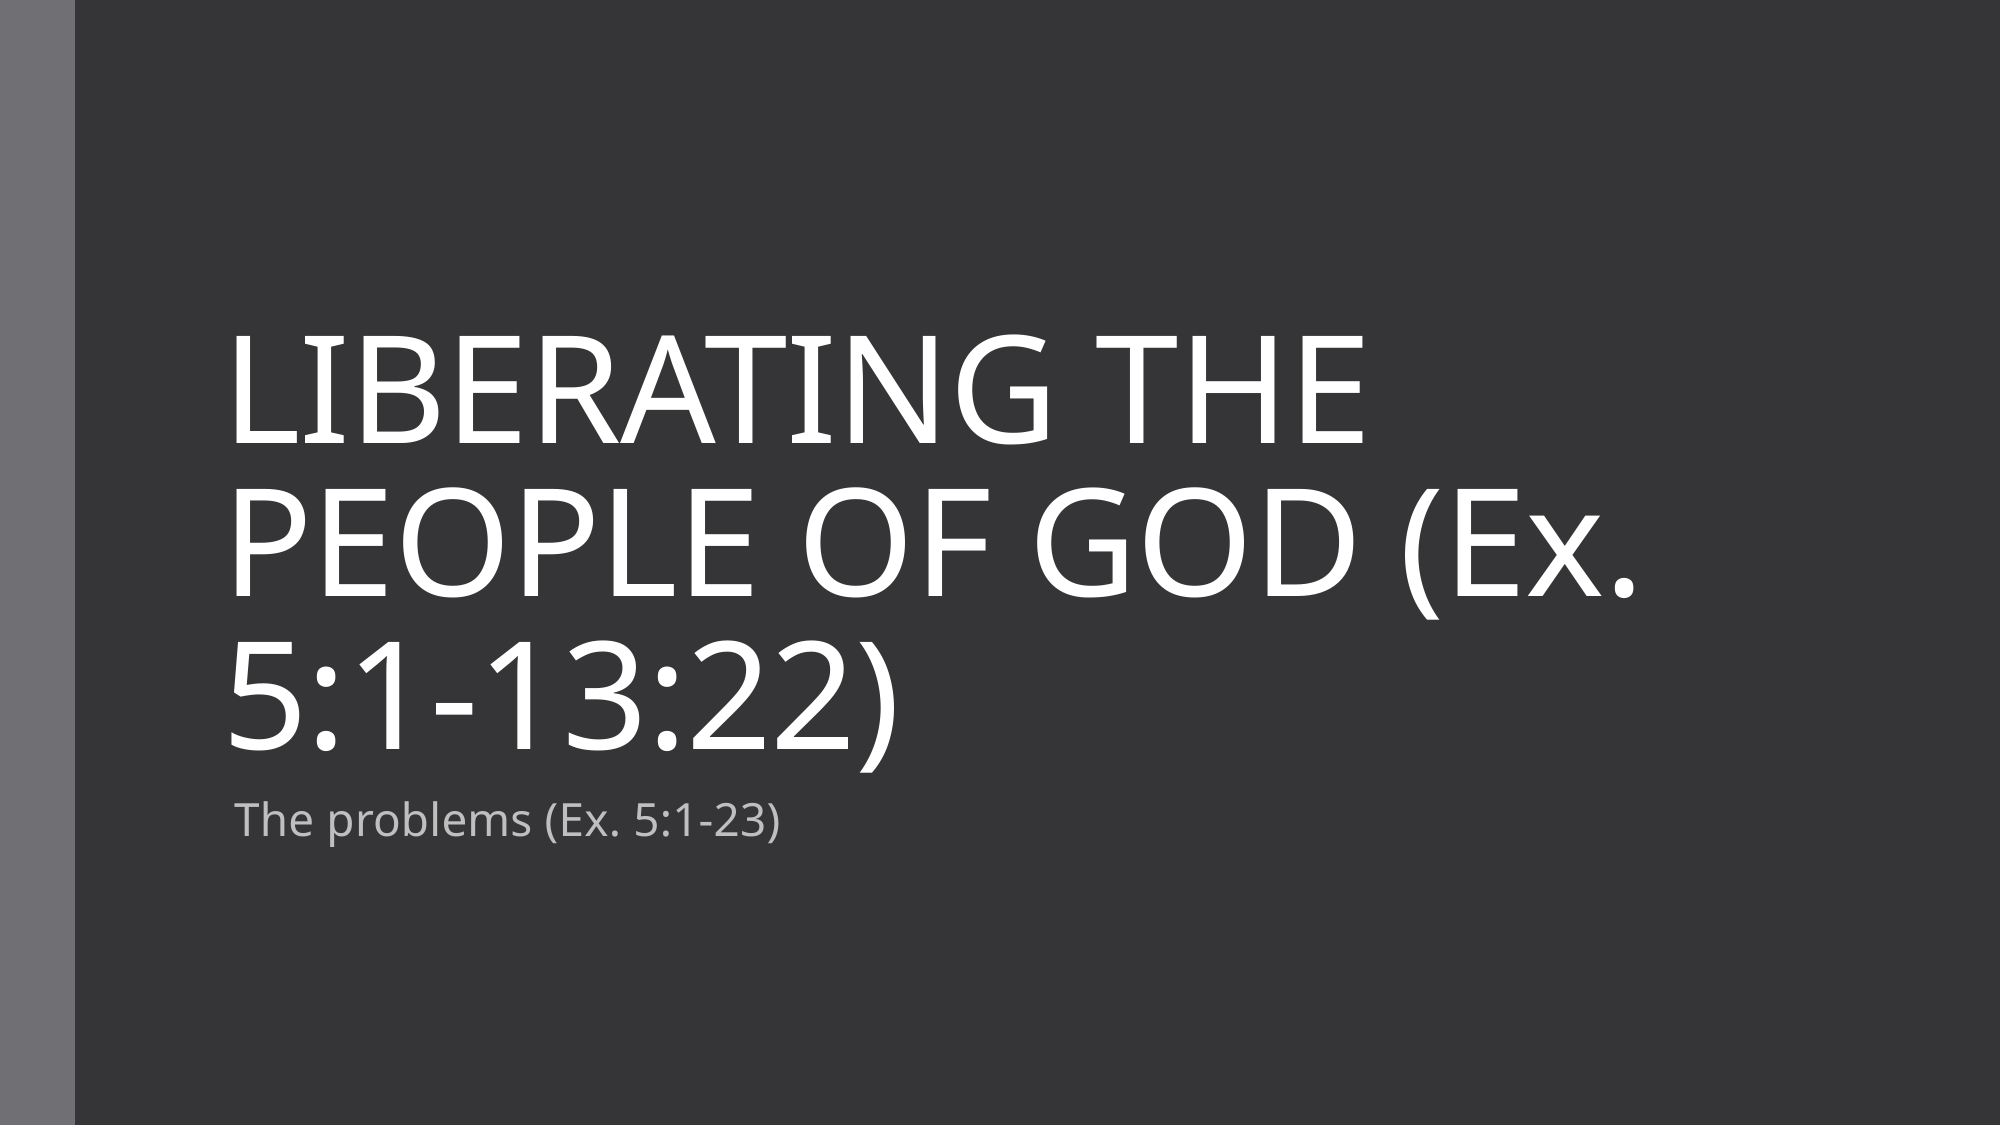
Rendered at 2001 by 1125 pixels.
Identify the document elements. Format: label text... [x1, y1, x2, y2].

title LIBERATING THE PEOPLE OF GOD (Ex. 5:1-13:22) [206, 124, 1752, 787]
subtitle The problems (Ex. 5:1-23) [206, 787, 1752, 1066]
